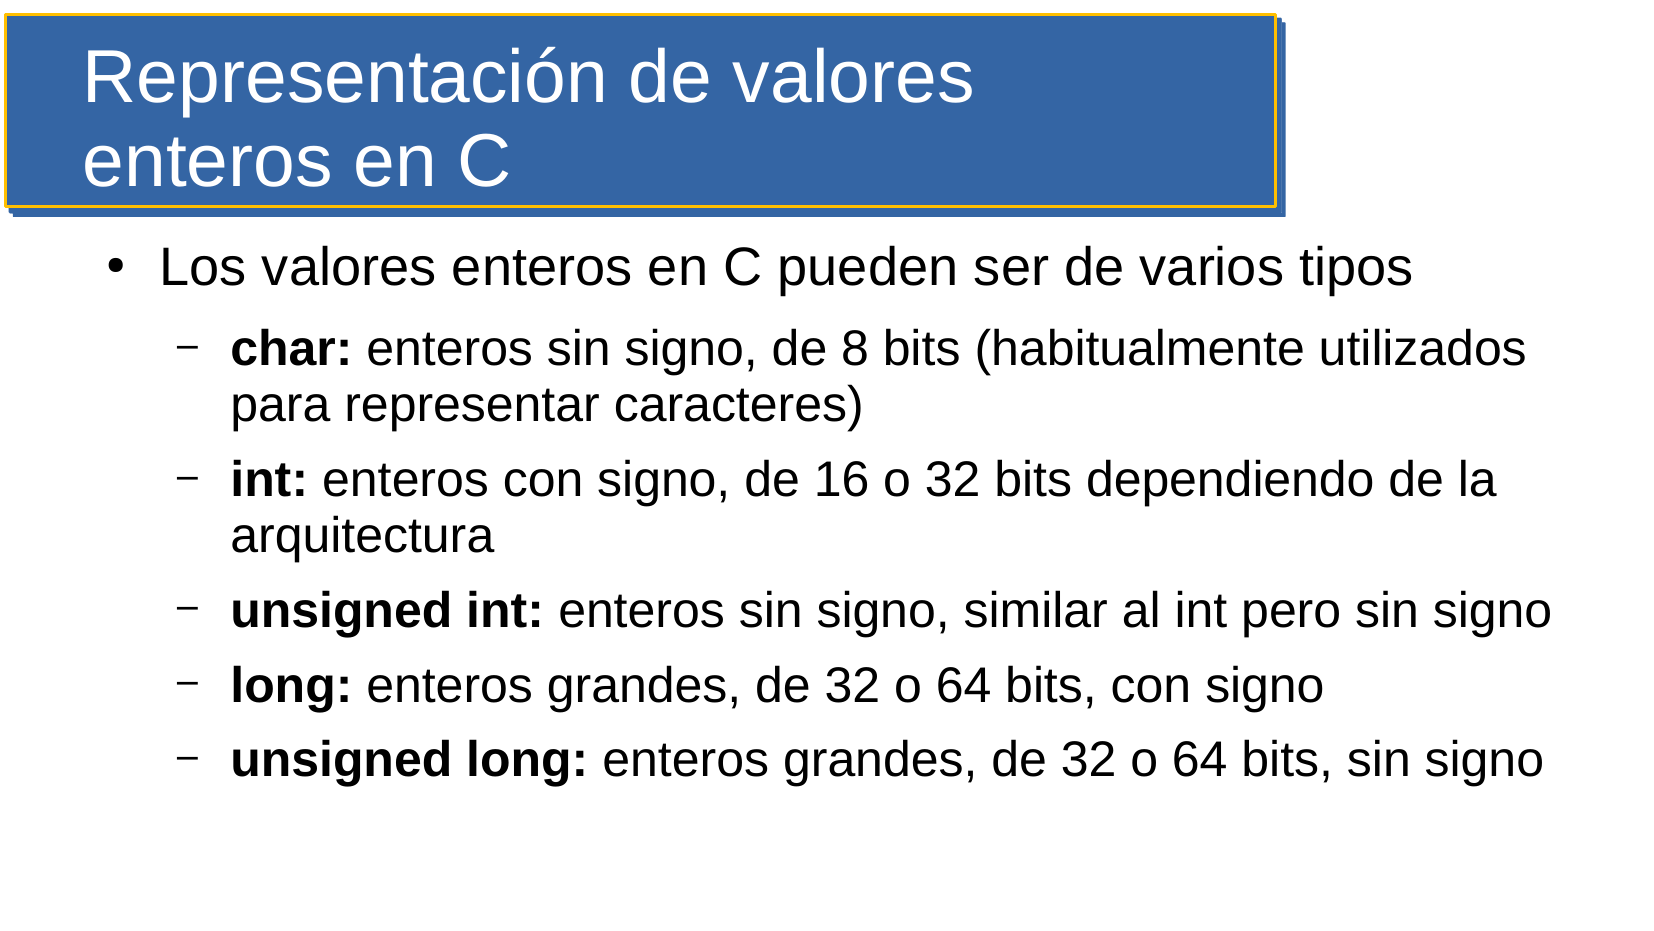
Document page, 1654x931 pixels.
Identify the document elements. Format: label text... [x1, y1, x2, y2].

title Representación de valores enteros en C [82, 34, 1235, 203]
list Los valores enteros en C pueden ser de varios tipos char: enteros sin signo, de 8 bits (habitualmente utilizados para representar caracteres) int: enteros con signo, de 16 o 32 bits dependiendo de la arquitectura unsigned int: enteros sin signo, similar al int pero sin signo long: enteros grandes, de 32 o 64 bits, con signo unsigned long: enteros grandes, de 32 o 64 bits, sin signo [88, 236, 1565, 798]
